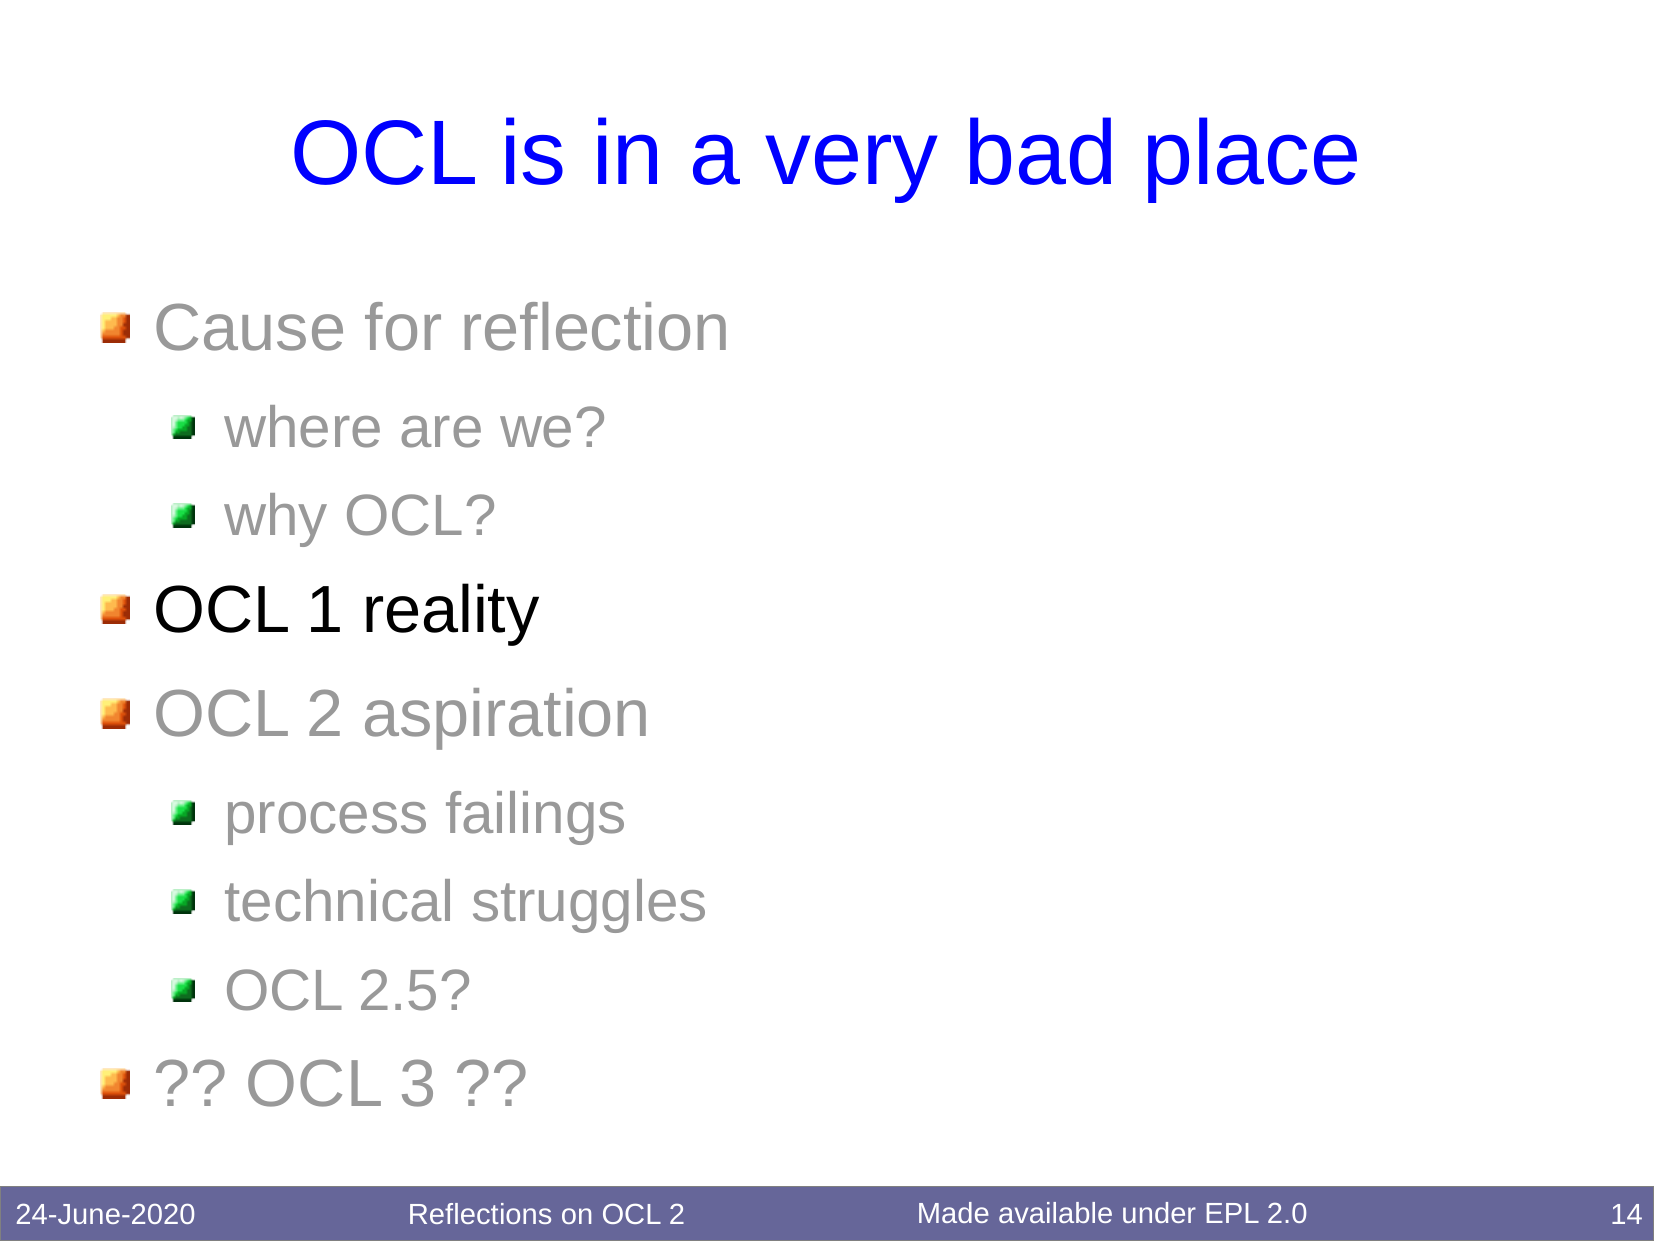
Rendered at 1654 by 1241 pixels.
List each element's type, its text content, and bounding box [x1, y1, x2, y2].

list Cause for reflection where are we? why OCL? OCL 1 reality OCL 2 aspiration process failings technical struggles OCL 2.5? ?? OCL 3 ?? [82, 290, 1571, 1122]
title OCL is in a very bad place [82, 49, 1571, 257]
